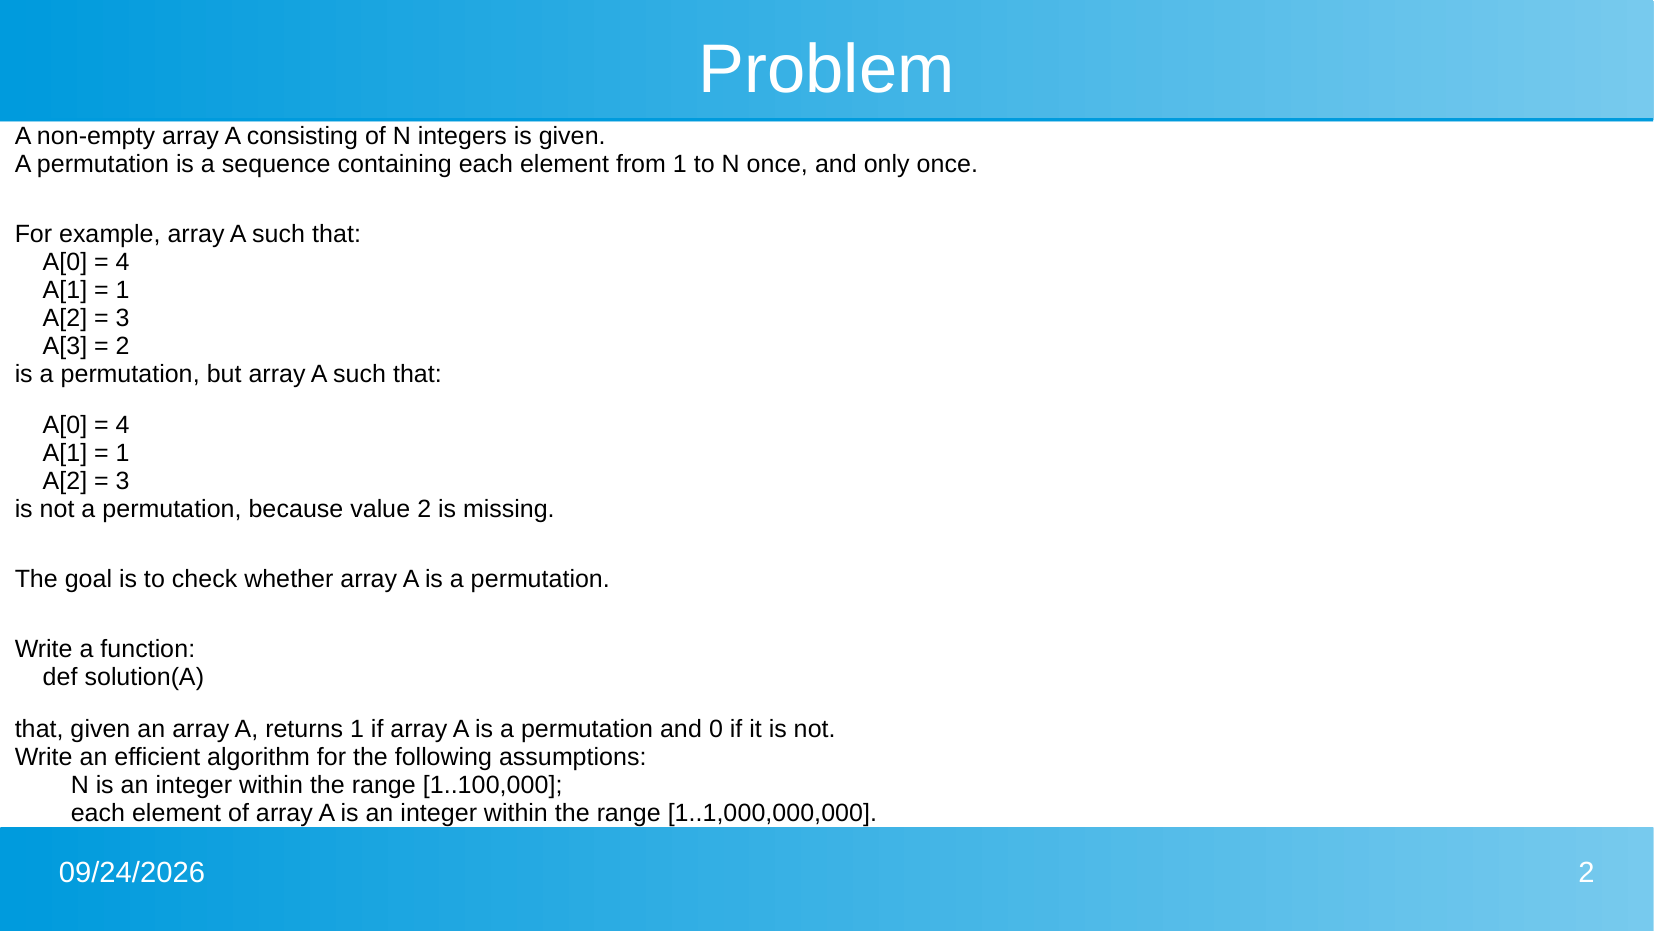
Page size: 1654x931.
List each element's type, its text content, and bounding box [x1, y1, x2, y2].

text_box A non-empty array A consisting of N integers is given. A permutation is a sequence containing each element from 1 to N once, and only once. For example, array A such that: A[0] = 4 A[1] = 1 A[2] = 3 A[3] = 2 is a permutation, but array A such that: A[0] = 4 A[1] = 1 A[2] = 3 is not a permutation, because value 2 is missing. The goal is to check whether array A is a permutation. Write a function: def solution(A) that, given an array A, returns 1 if array A is a permutation and 0 if it is not. Write an efficient algorithm for the following assumptions: N is an integer within the range [1..100,000]; each element of array A is an integer within the range [1..1,000,000,000]. [0, 114, 1654, 834]
title Problem [59, 29, 1595, 108]
